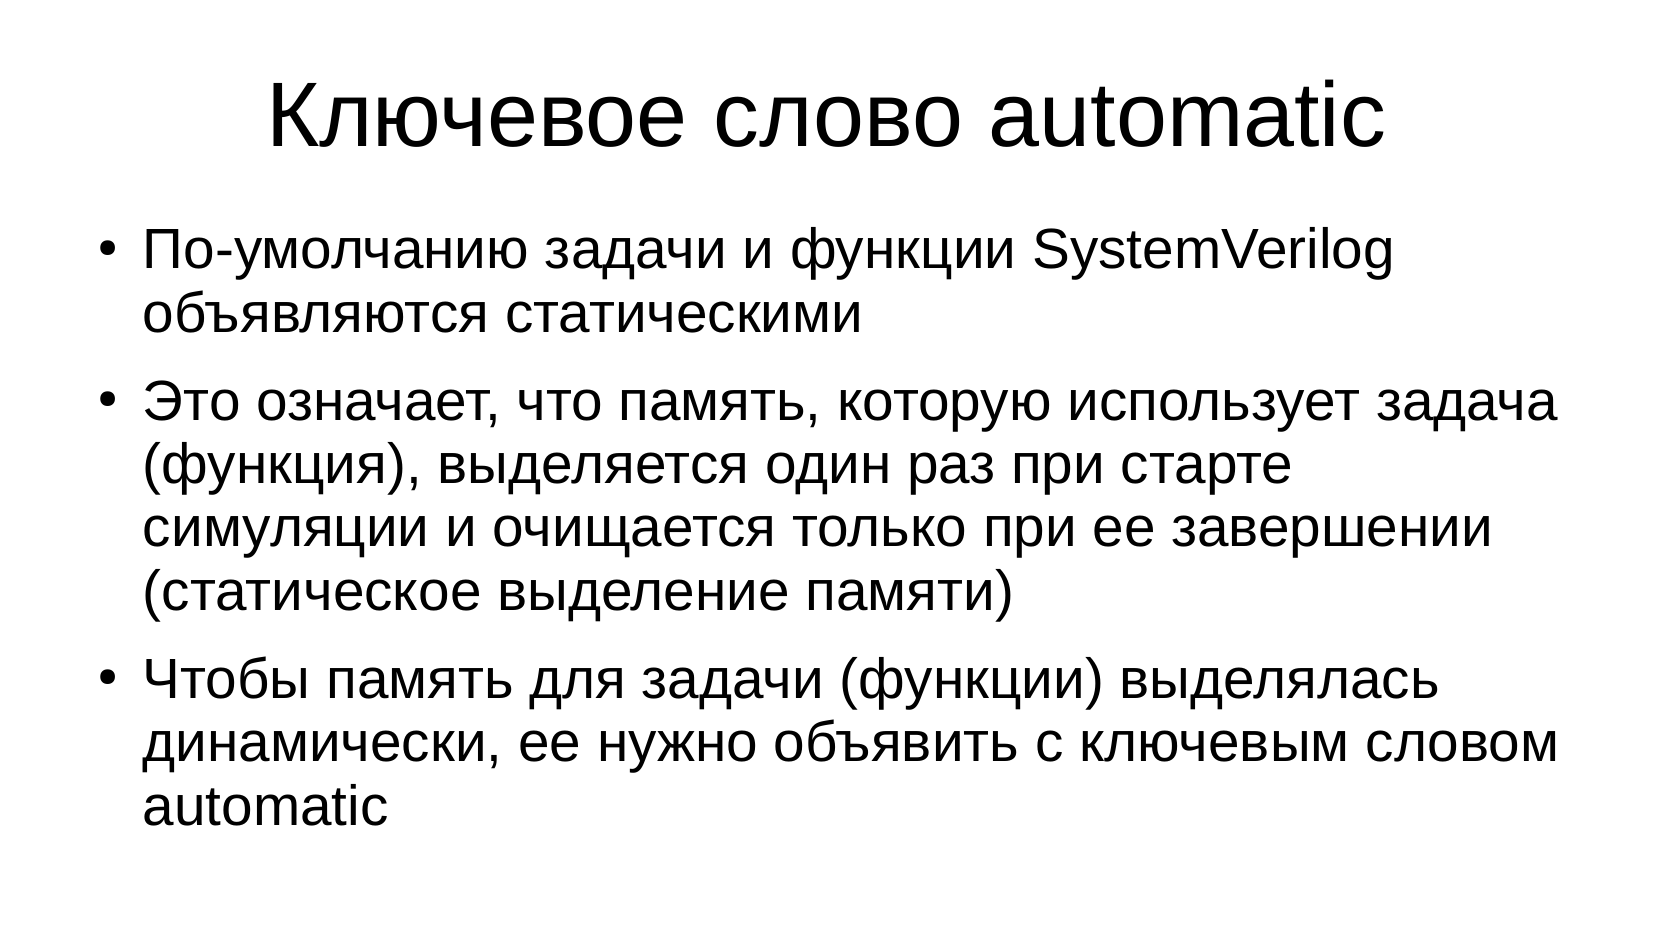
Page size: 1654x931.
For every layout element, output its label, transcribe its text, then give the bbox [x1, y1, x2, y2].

list По-умолчанию задачи и функции SystemVerilog объявляются статическими Это означает, что память, которую использует задача (функция), выделяется один раз при старте симуляции и очищается только при ее завершении (статическое выделение памяти) Чтобы память для задачи (функции) выделялась динамически, ее нужно объявить с ключевым словом automatic [82, 217, 1571, 841]
title Ключевое слово automatic [82, 37, 1571, 193]
